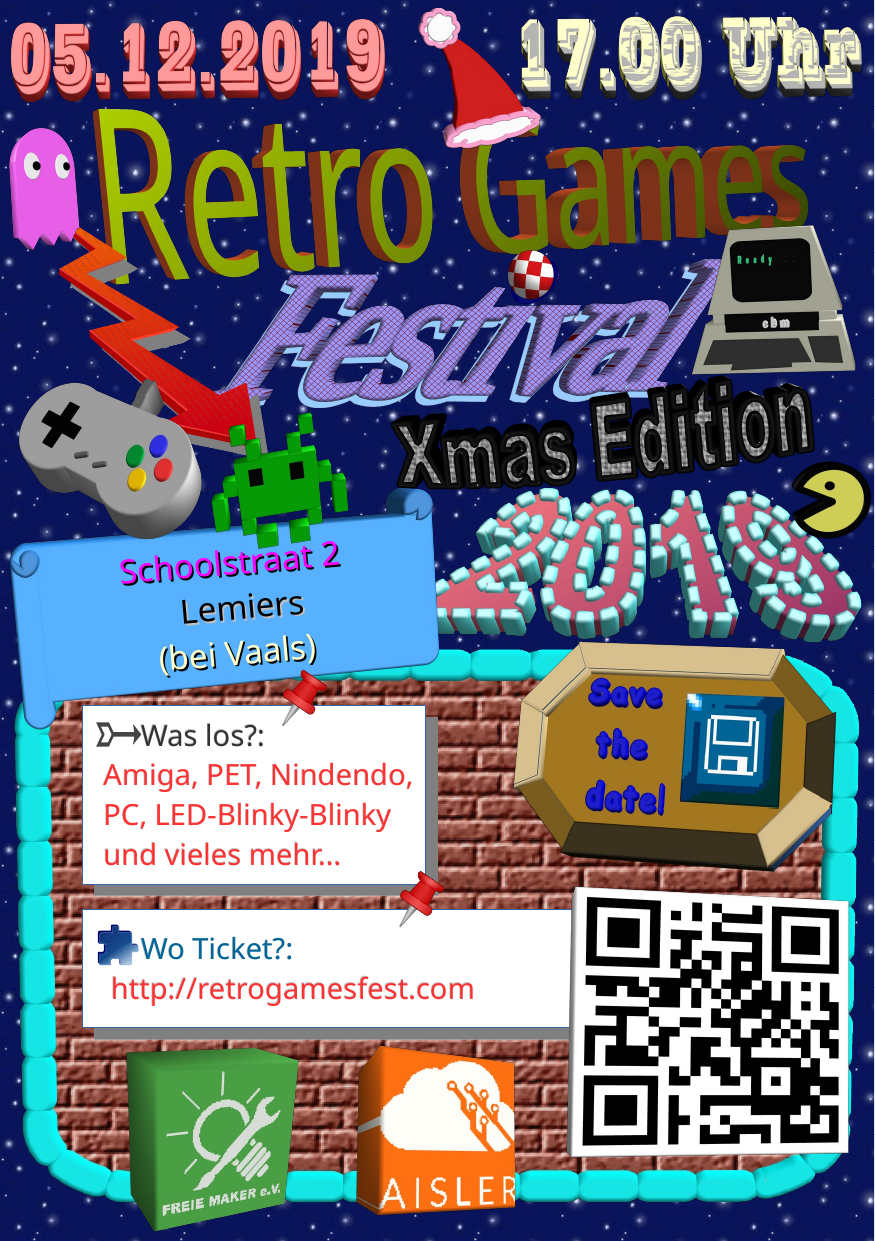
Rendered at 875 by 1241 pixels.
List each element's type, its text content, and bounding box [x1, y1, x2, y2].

text_box Schoolstraat 2 Lemiers (bei Vaals) [19, 513, 451, 745]
text_box [82, 909, 88, 1028]
text_box Was los?: Amiga, PET, Nindendo, PC, LED-Blinky-Blinky und vieles mehr... [88, 707, 455, 921]
text_box [82, 740, 88, 885]
text_box [510, 260, 559, 305]
text_box [455, 909, 571, 921]
picture [0, 0, 875, 1241]
text_box Wo Ticket?: http://retrogamesfest.com [88, 921, 571, 1100]
